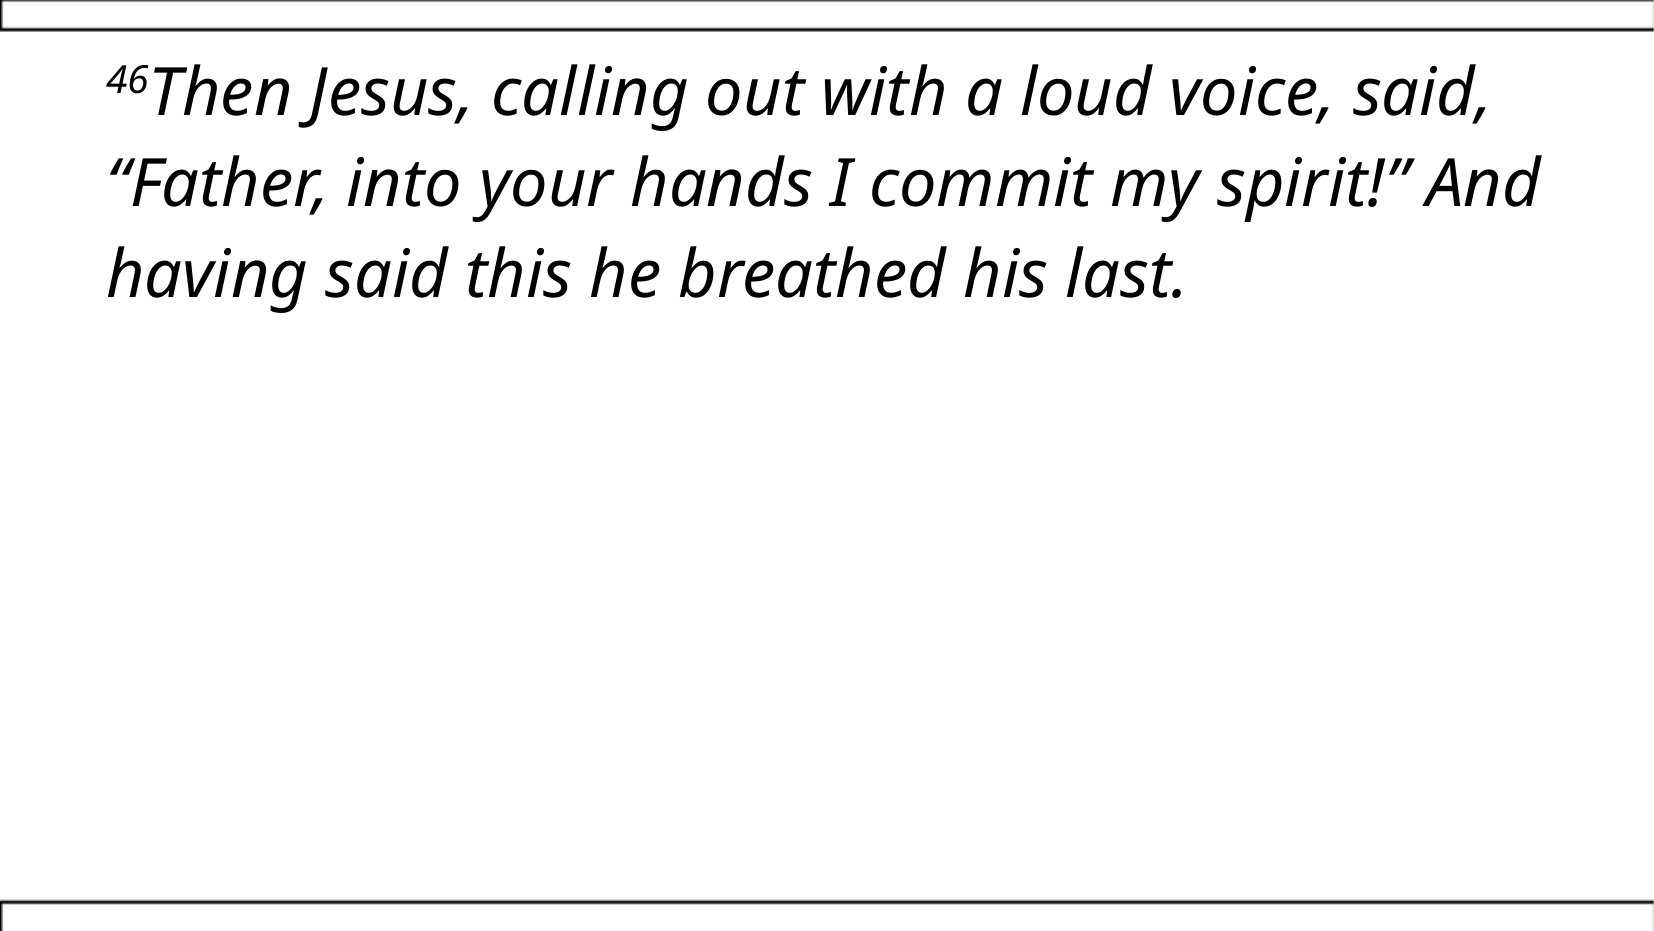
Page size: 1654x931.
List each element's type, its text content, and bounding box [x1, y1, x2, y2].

picture [0, 0, 1654, 931]
text_box 46Then Jesus, calling out with a loud voice, said, “Father, into your hands I commit my spirit!” And having said this he breathed his last. [91, 36, 1562, 331]
